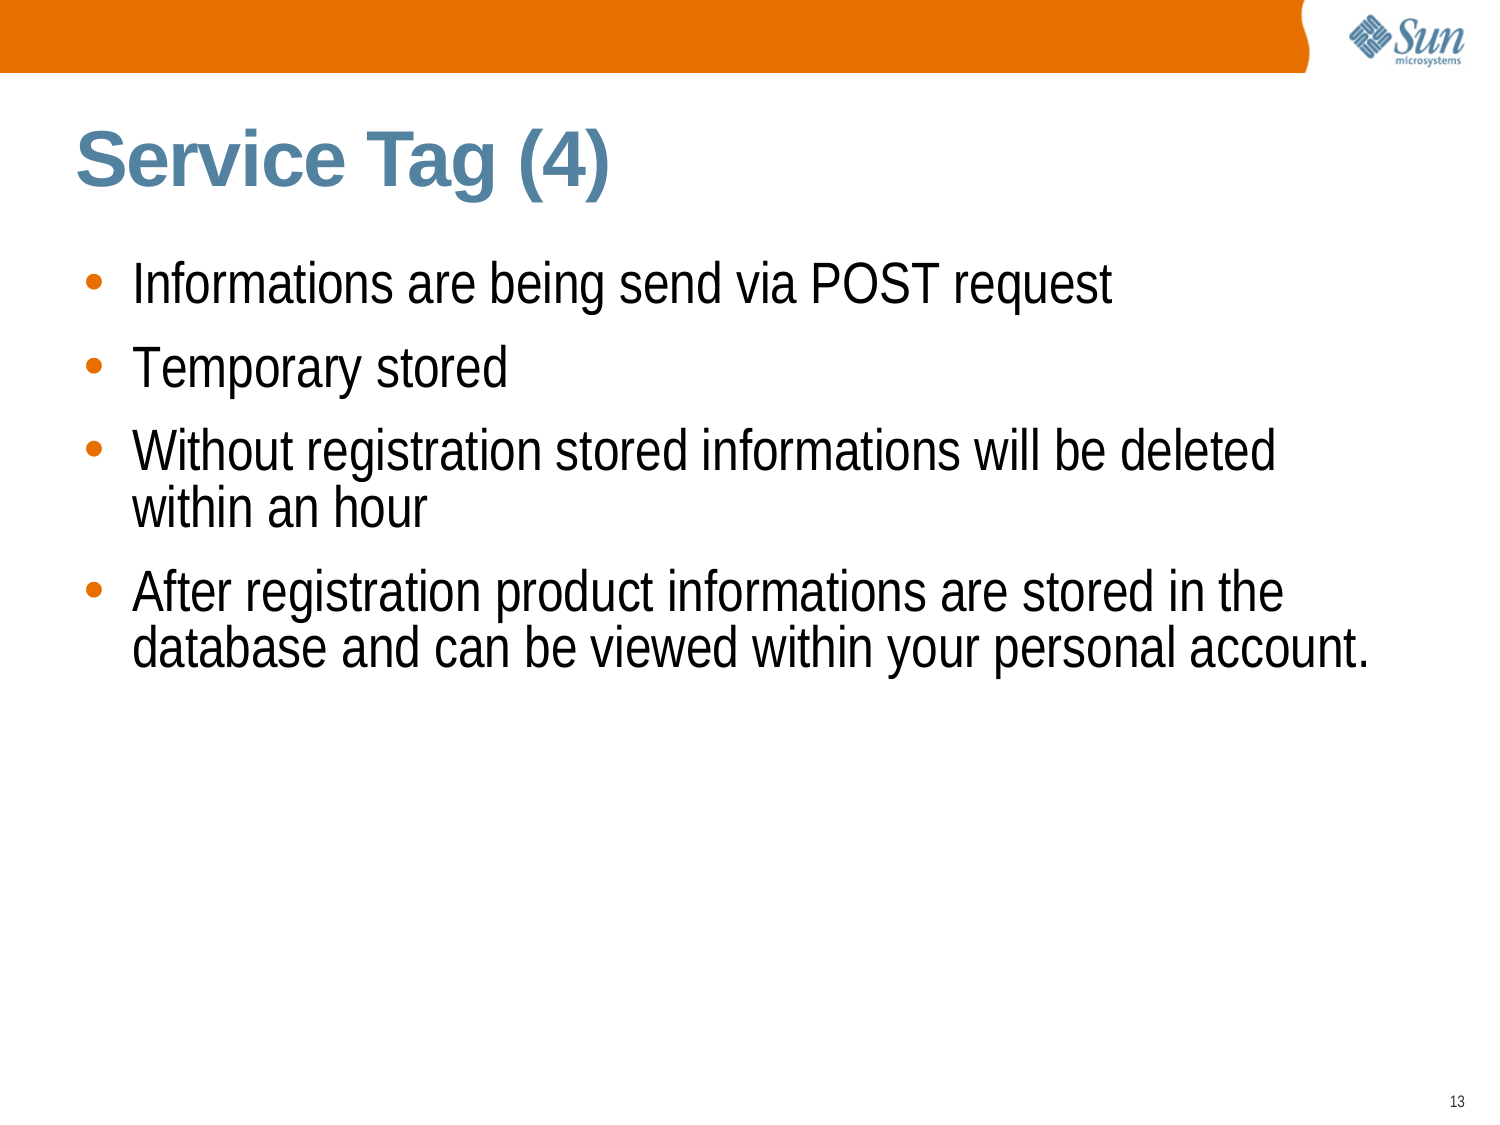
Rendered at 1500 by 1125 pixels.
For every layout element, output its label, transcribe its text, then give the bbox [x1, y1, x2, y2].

picture [0, 0, 1500, 73]
list Informations are being send via POST request Temporary stored Without registration stored informations will be deleted within an hour After registration product informations are stored in the database and can be viewed within your personal account. [64, 258, 1401, 1062]
title Service Tag (4) [75, 123, 1437, 227]
